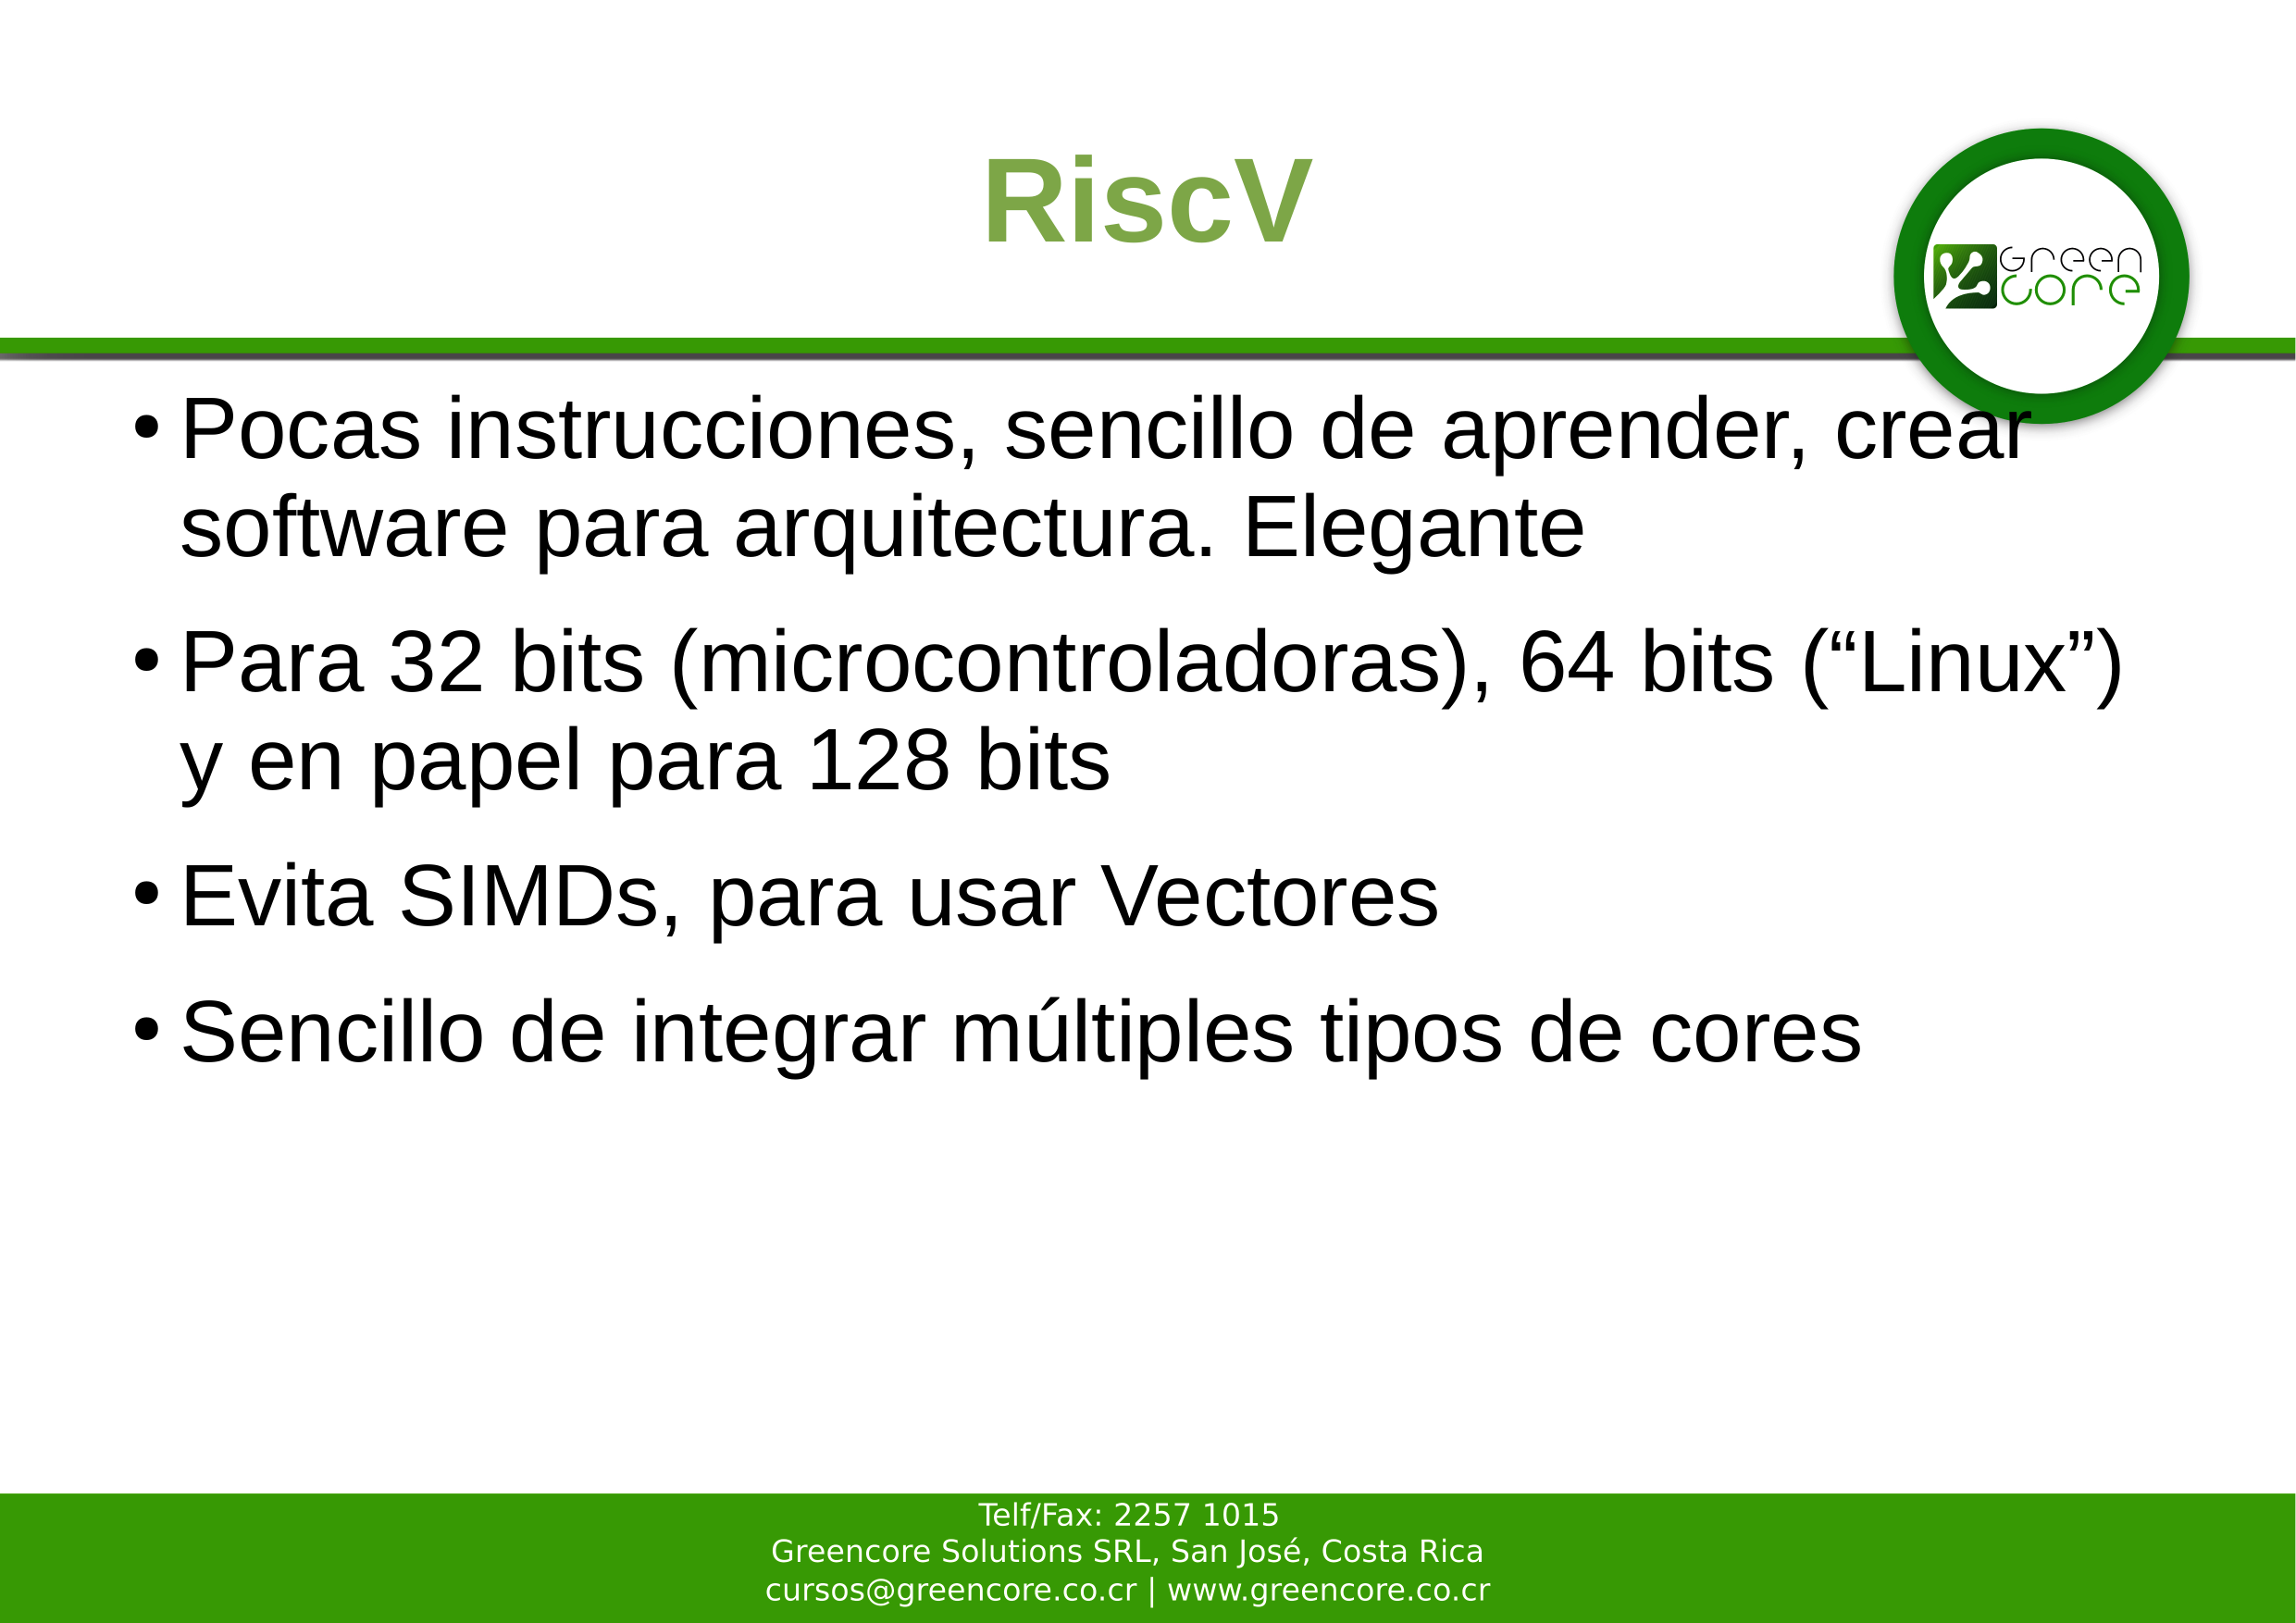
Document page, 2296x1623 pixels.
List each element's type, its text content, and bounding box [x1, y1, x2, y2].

picture [0, 0, 2296, 1623]
title RiscV [115, 64, 2181, 336]
list Pocas instrucciones, sencillo de aprender, crear software para arquitectura. Elegante Para 32 bits (microcontroladoras), 64 bits (“Linux”) y en papel para 128 bits Evita SIMDs, para usar Vectores Sencillo de integrar múltiples tipos de cores [115, 379, 2181, 1321]
